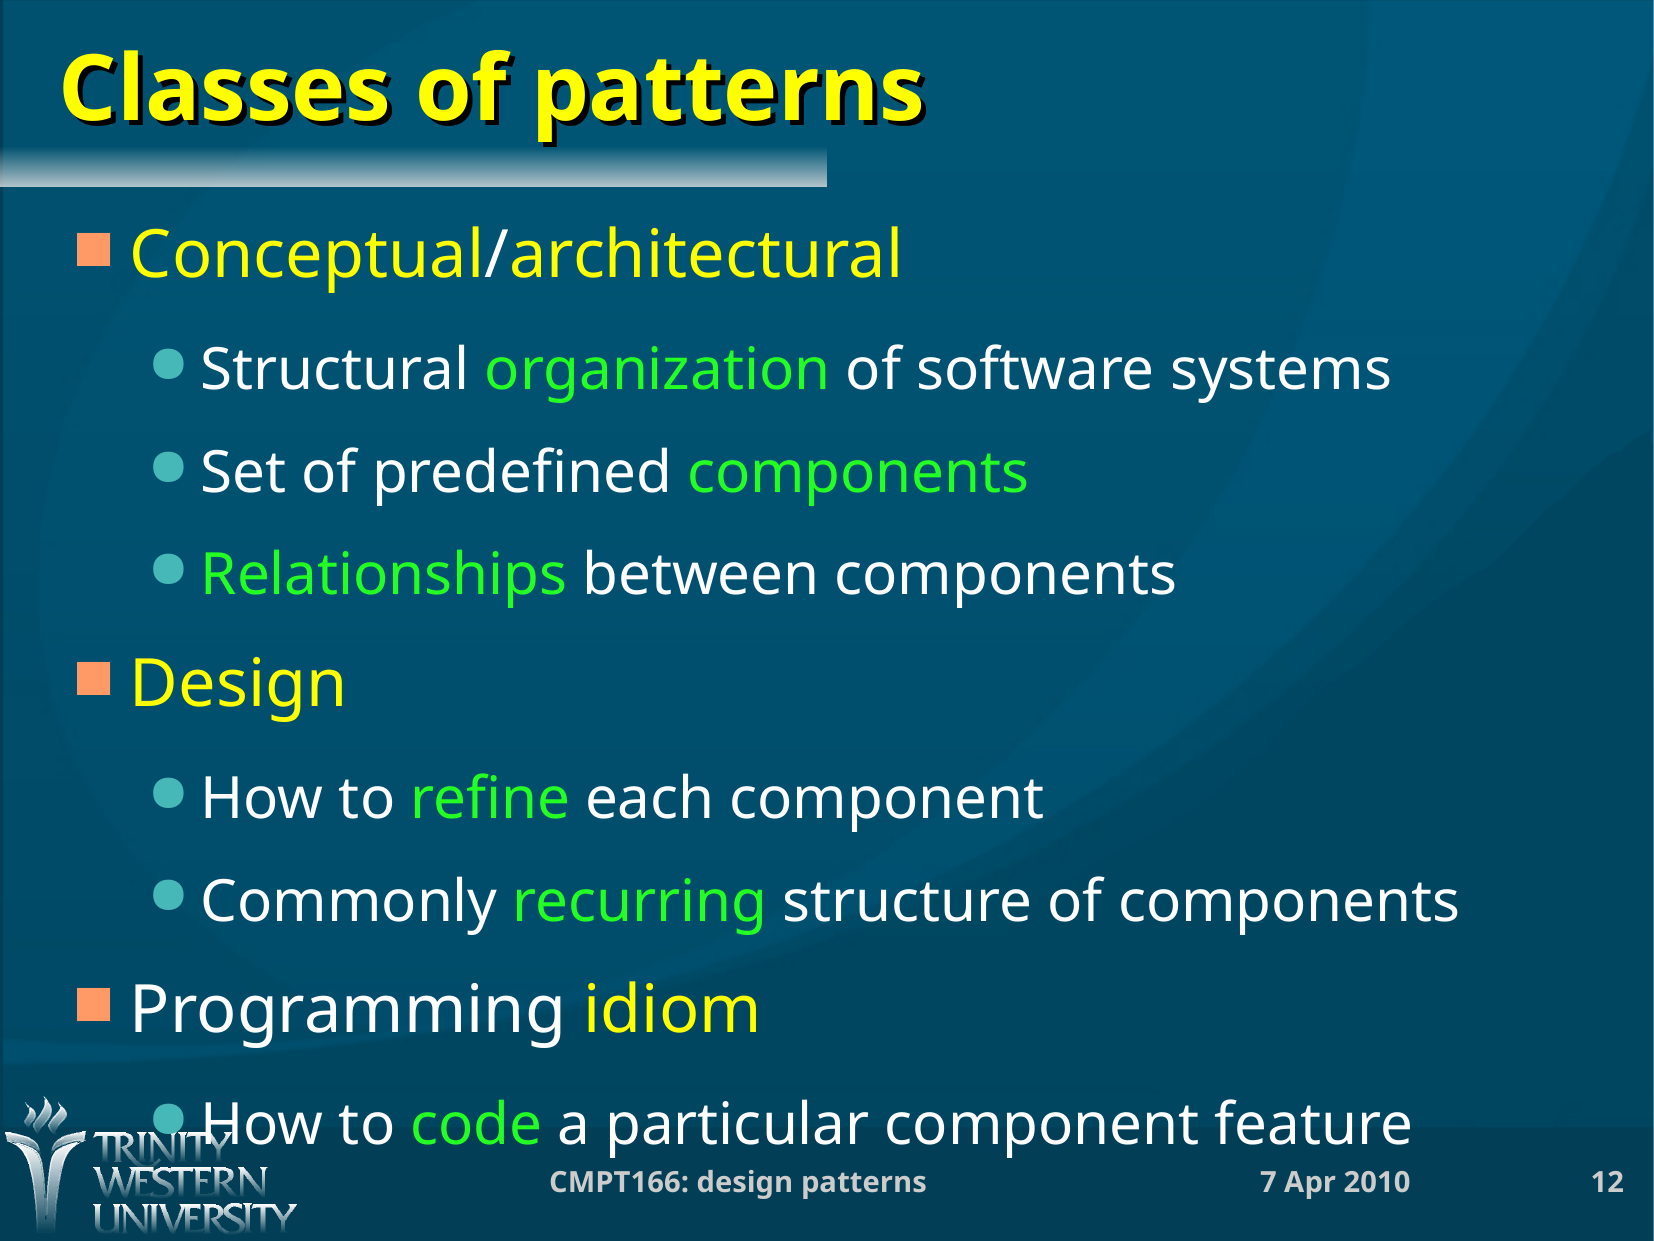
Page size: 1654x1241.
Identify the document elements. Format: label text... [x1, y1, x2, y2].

title Classes of patterns [59, 19, 1595, 148]
picture [38, 1227, 54, 1232]
title Classes of patterns (GoF) [0, 154, 827, 158]
list Conceptual/architectural Structural organization of software systems Set of predefined components Relationships between components Design How to refine each component Commonly recurring structure of components Programming idiom How to code a particular component feature [59, 206, 1625, 1054]
